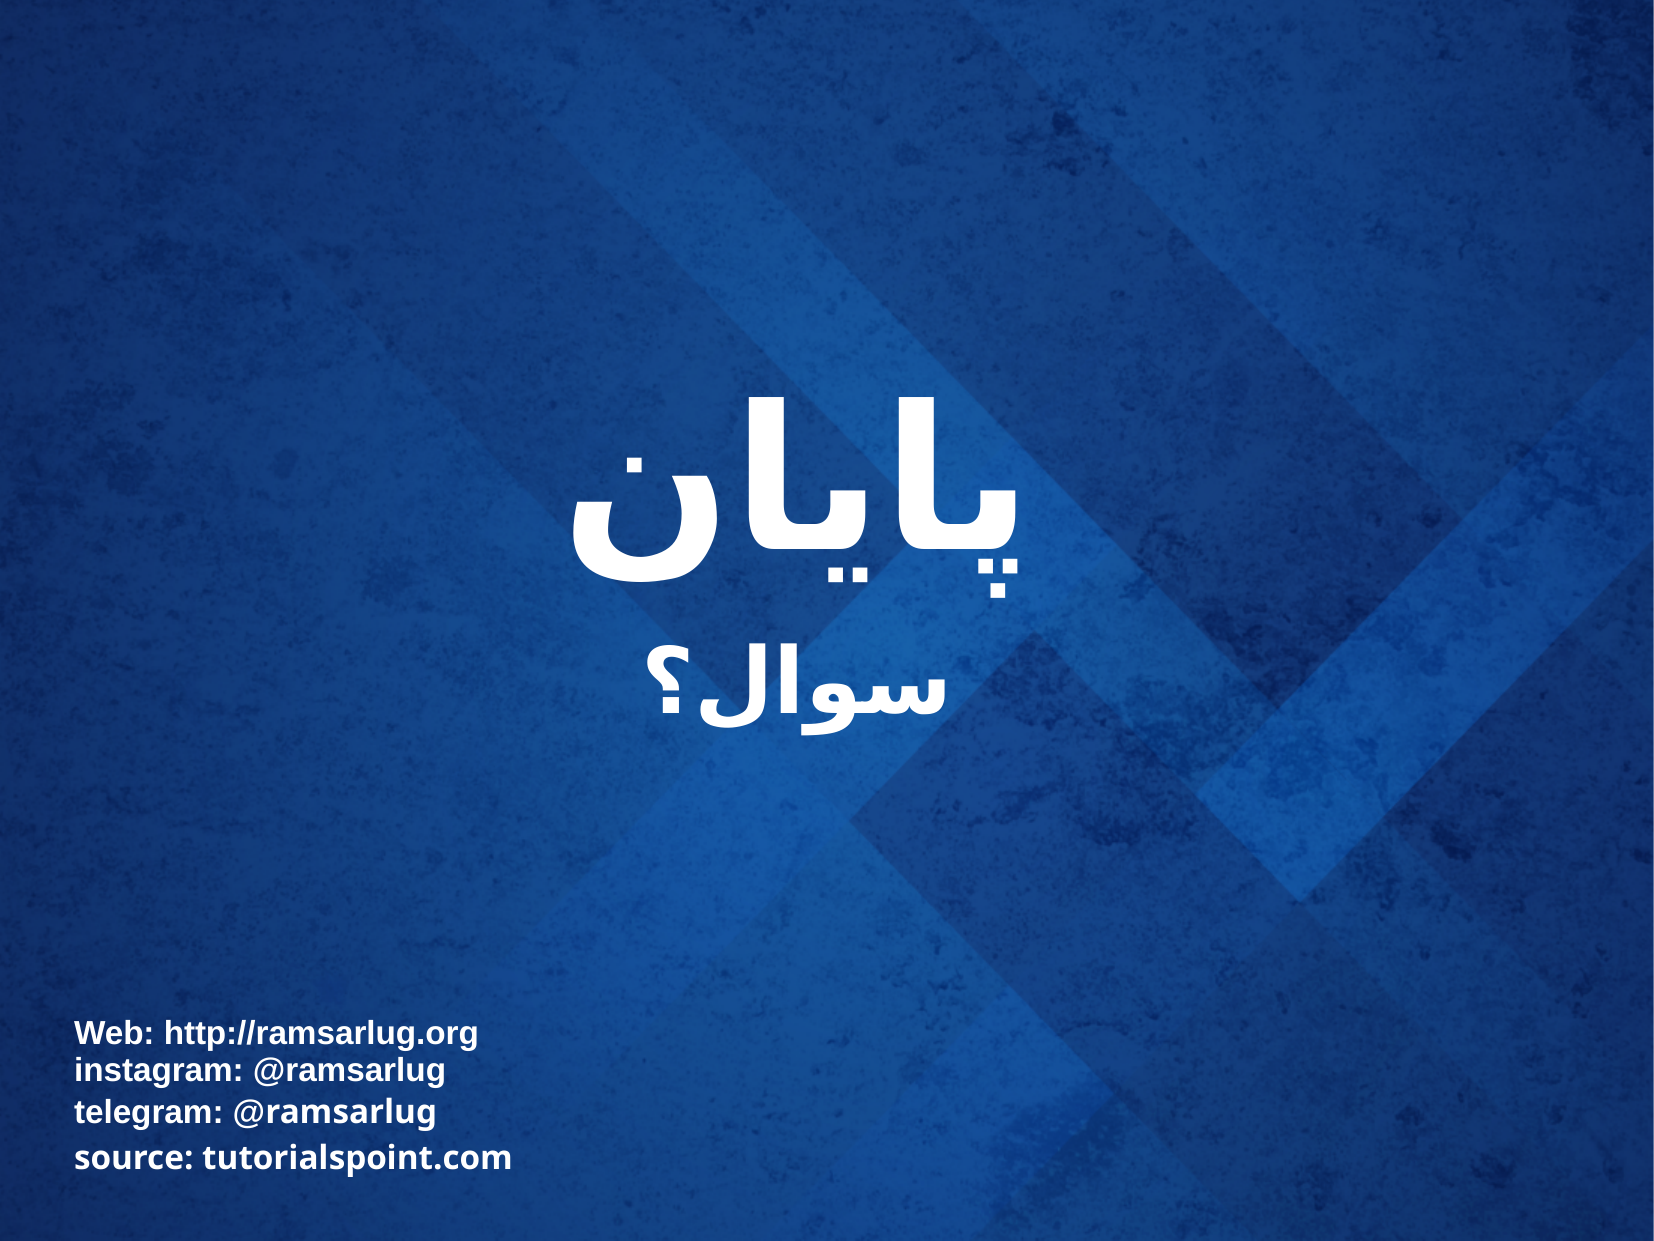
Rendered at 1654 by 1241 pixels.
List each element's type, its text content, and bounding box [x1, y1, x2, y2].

title پایان سوال؟ [200, 361, 1394, 760]
title Web: http://ramsarlug.org instagram: @ramsarlug telegram: @ramsarlug source: tutorialspoint.com [74, 1010, 1462, 1183]
picture [0, 0, 1654, 1241]
